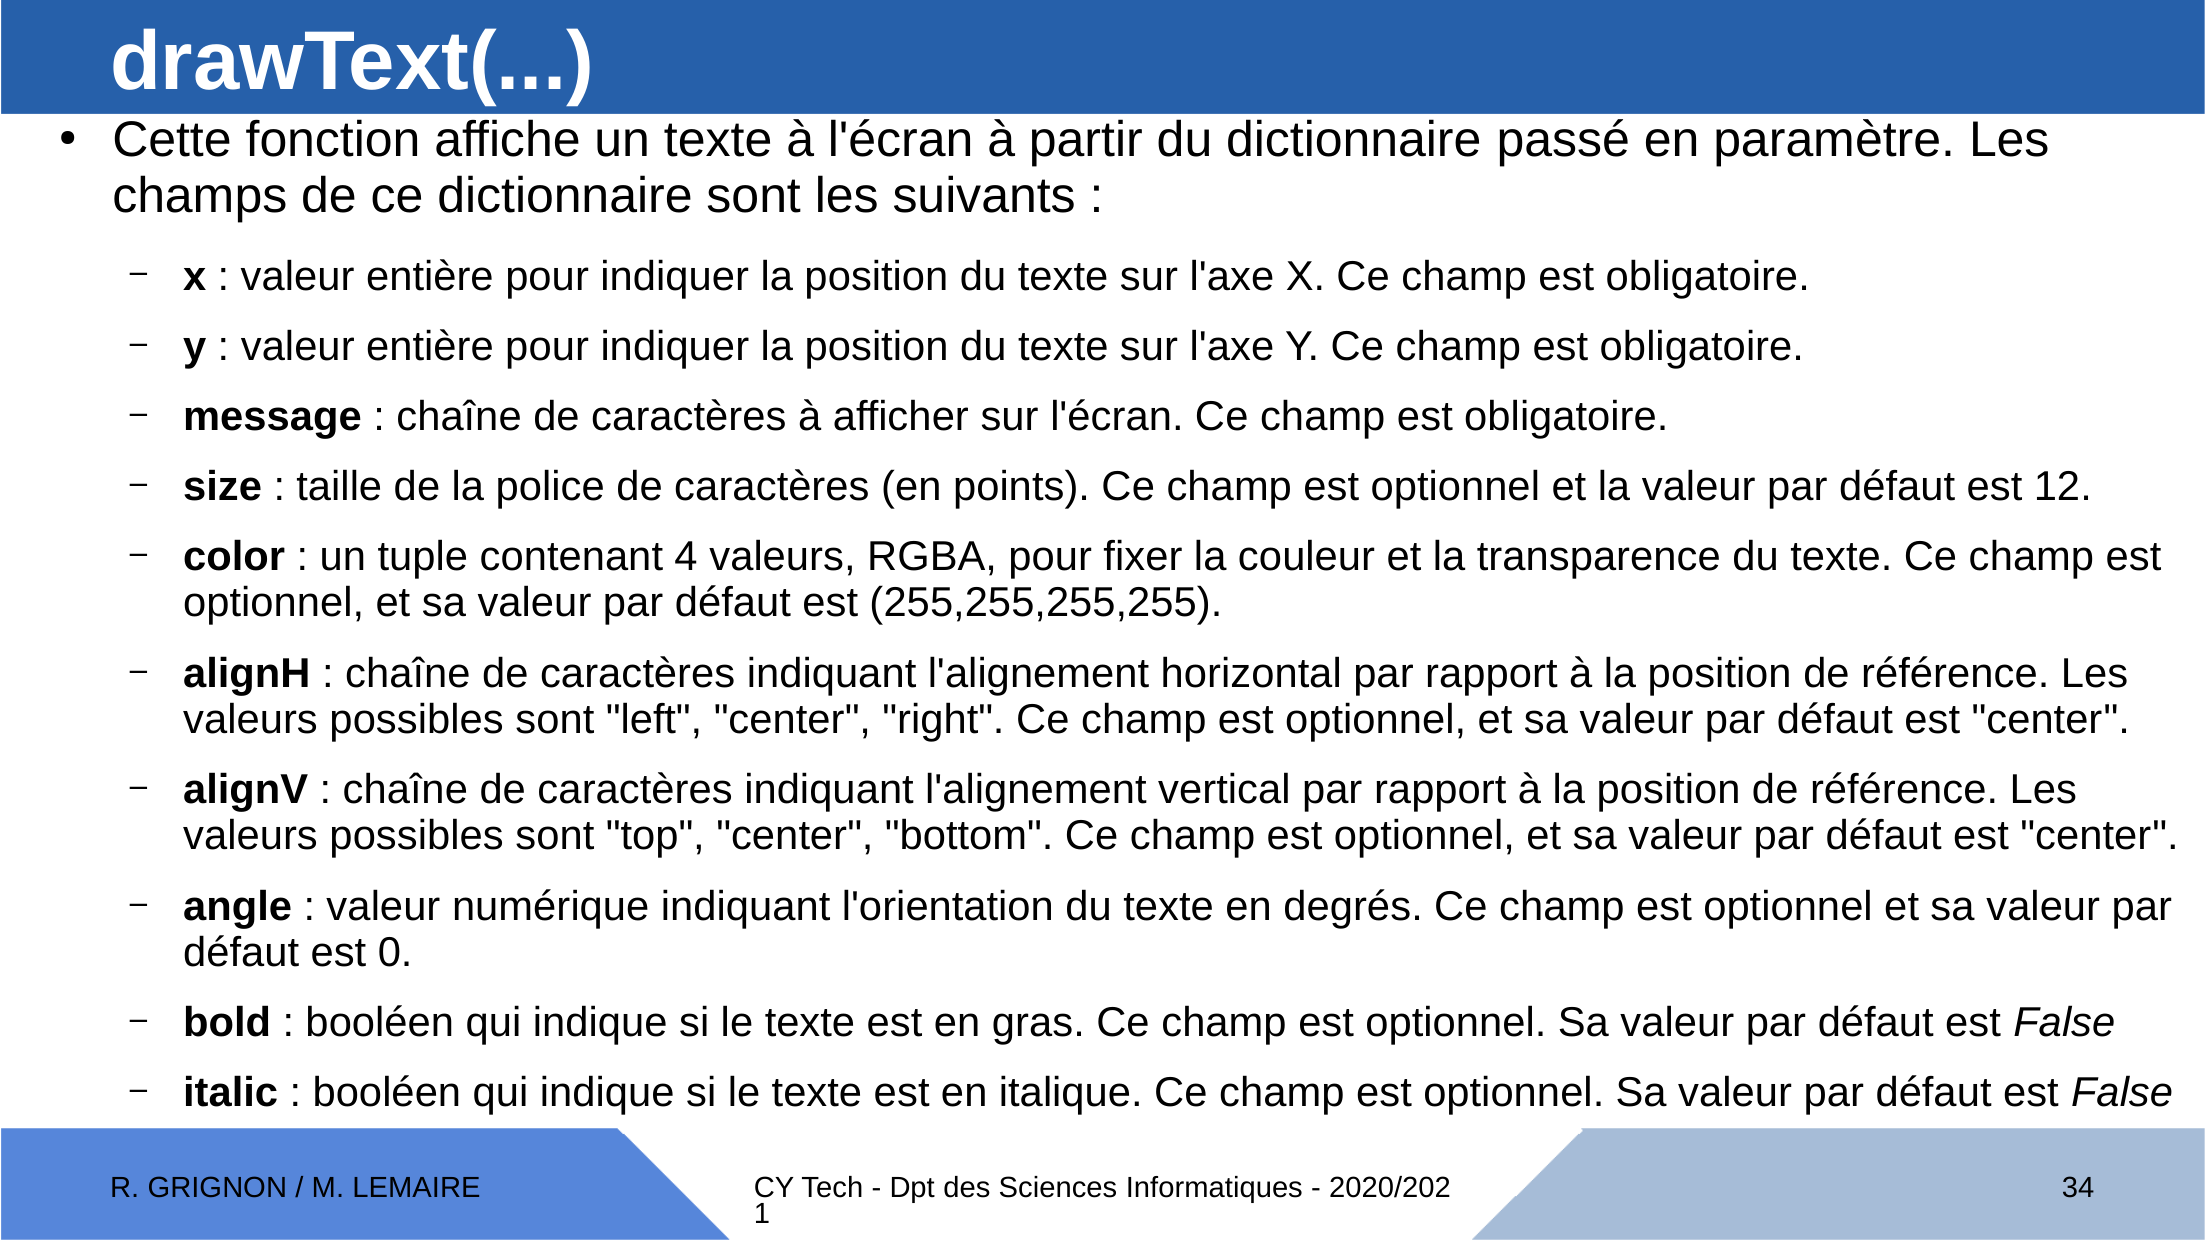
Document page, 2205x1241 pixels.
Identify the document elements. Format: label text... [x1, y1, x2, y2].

picture [0, 0, 2205, 1241]
title drawText(...) [110, 49, 2095, 182]
list Cette fonction affiche un texte à l'écran à partir du dictionnaire passé en paramètre. Les champs de ce dictionnaire sont les suivants : x : valeur entière pour indiquer la position du texte sur l'axe X. Ce champ est obligatoire. y : valeur entière pour indiquer la position du texte sur l'axe Y. Ce champ est obligatoire. message : chaîne de caractères à afficher sur l'écran. Ce champ est obligatoire. size : taille de la police de caractères (en points). Ce champ est optionnel et la valeur par défaut est 12. color : un tuple contenant 4 valeurs, RGBA, pour fixer la couleur et la transparence du texte. Ce champ est optionnel, et sa valeur par défaut est (255,255,255,255). alignH : chaîne de caractères indiquant l'alignement horizontal par rapport à la position de référence. Les valeurs possibles sont "left", "center", "right". Ce champ est optionnel, et sa valeur par défaut est "center". alignV : chaîne de caractères indiquant l'alignement vertical par rapport à la position de référence. Les valeurs possibles sont "top", "center", "bottom". Ce champ est optionnel, et sa valeur par défaut est "center". angle : valeur numérique indiquant l'orientation du texte en degrés. Ce champ est optionnel et sa valeur par défaut est 0. bold : booléen qui indique si le texte est en gras. Ce champ est optionnel. Sa valeur par défaut est False italic : booléen qui indique si le texte est en italique. Ce champ est optionnel. Sa valeur par défaut est False [41, 182, 2191, 1130]
